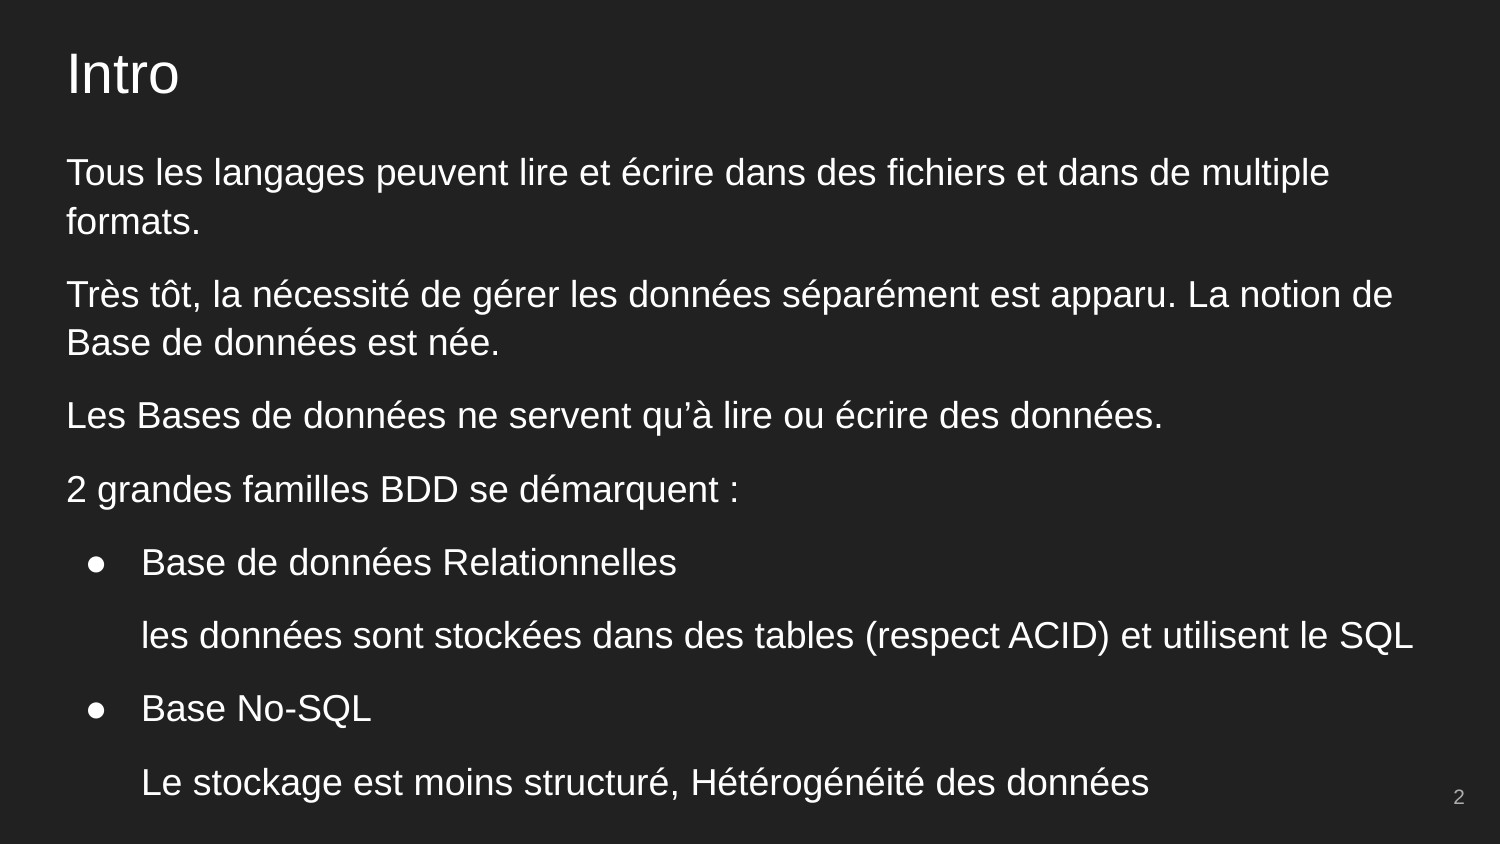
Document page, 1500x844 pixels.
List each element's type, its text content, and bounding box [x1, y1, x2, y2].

title Intro [51, 26, 1449, 121]
list Tous les langages peuvent lire et écrire dans des fichiers et dans de multiple formats. Très tôt, la nécessité de gérer les données séparément est apparu. La notion de Base de données est née. Les Bases de données ne servent qu’à lire ou écrire des données. 2 grandes familles BDD se démarquent : Base de données Relationnelles les données sont stockées dans des tables (respect ACID) et utilisent le SQL Base No-SQL Le stockage est moins structuré, Hétérogénéité des données [51, 130, 1449, 821]
slide_number <number> [1389, 764, 1480, 830]
